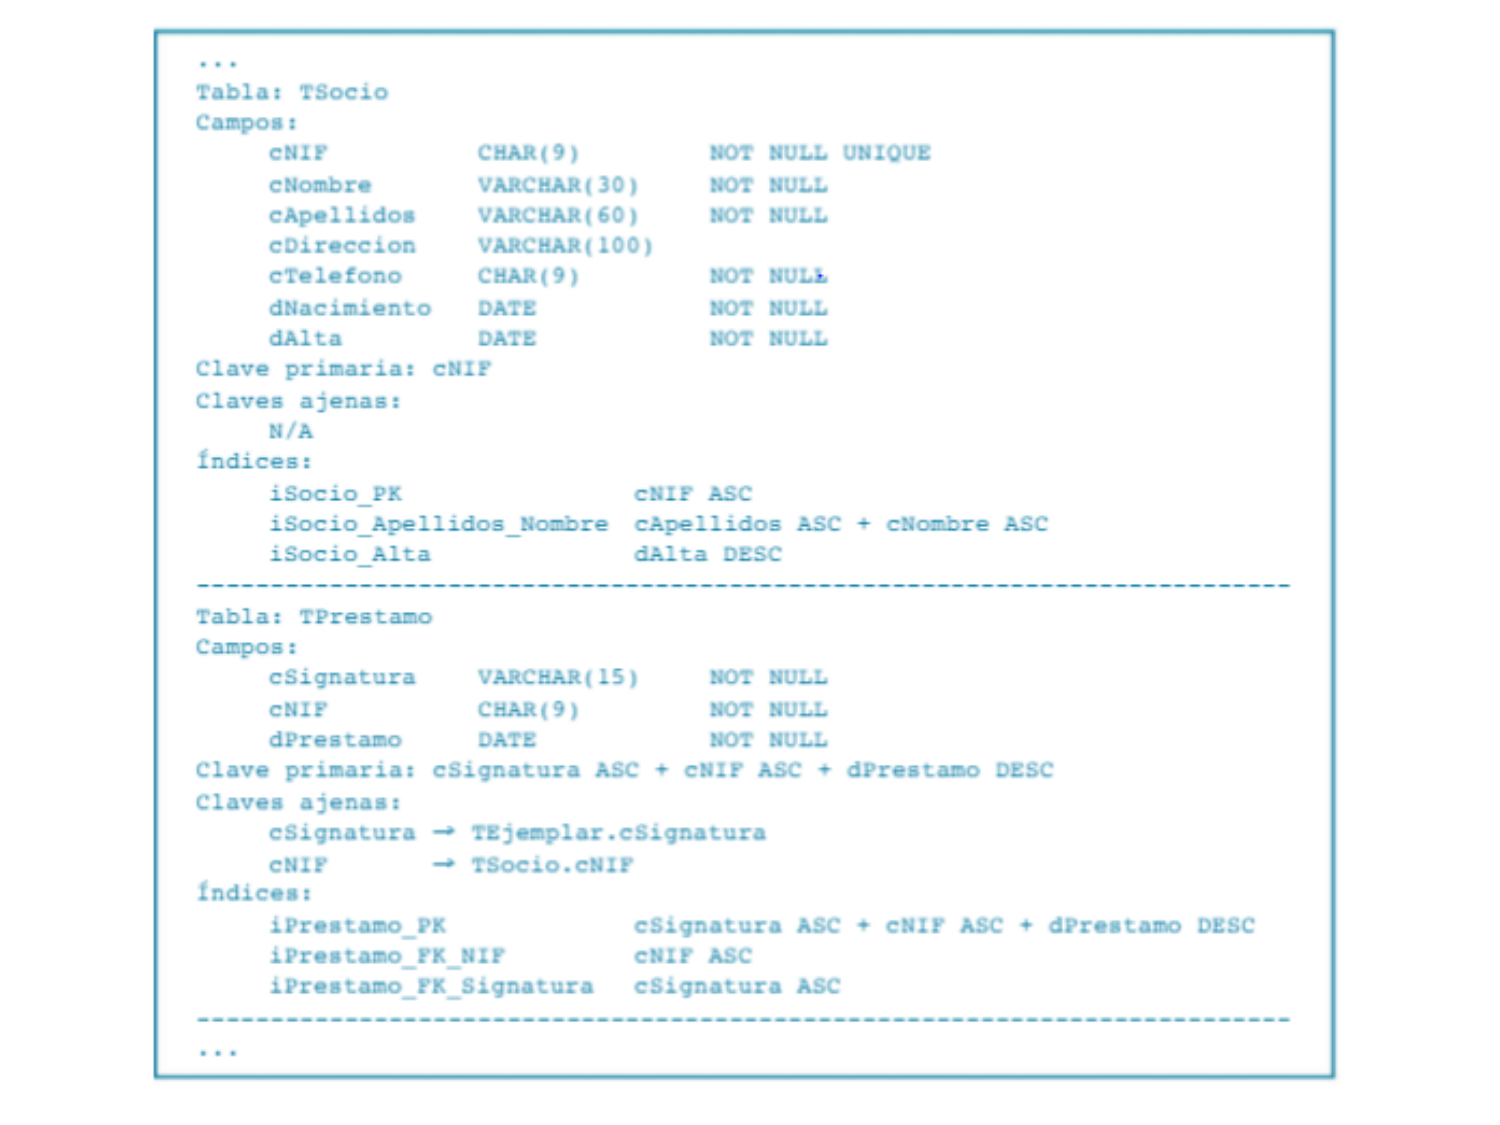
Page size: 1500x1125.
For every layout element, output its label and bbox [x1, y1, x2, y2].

picture [135, 19, 1360, 1091]
